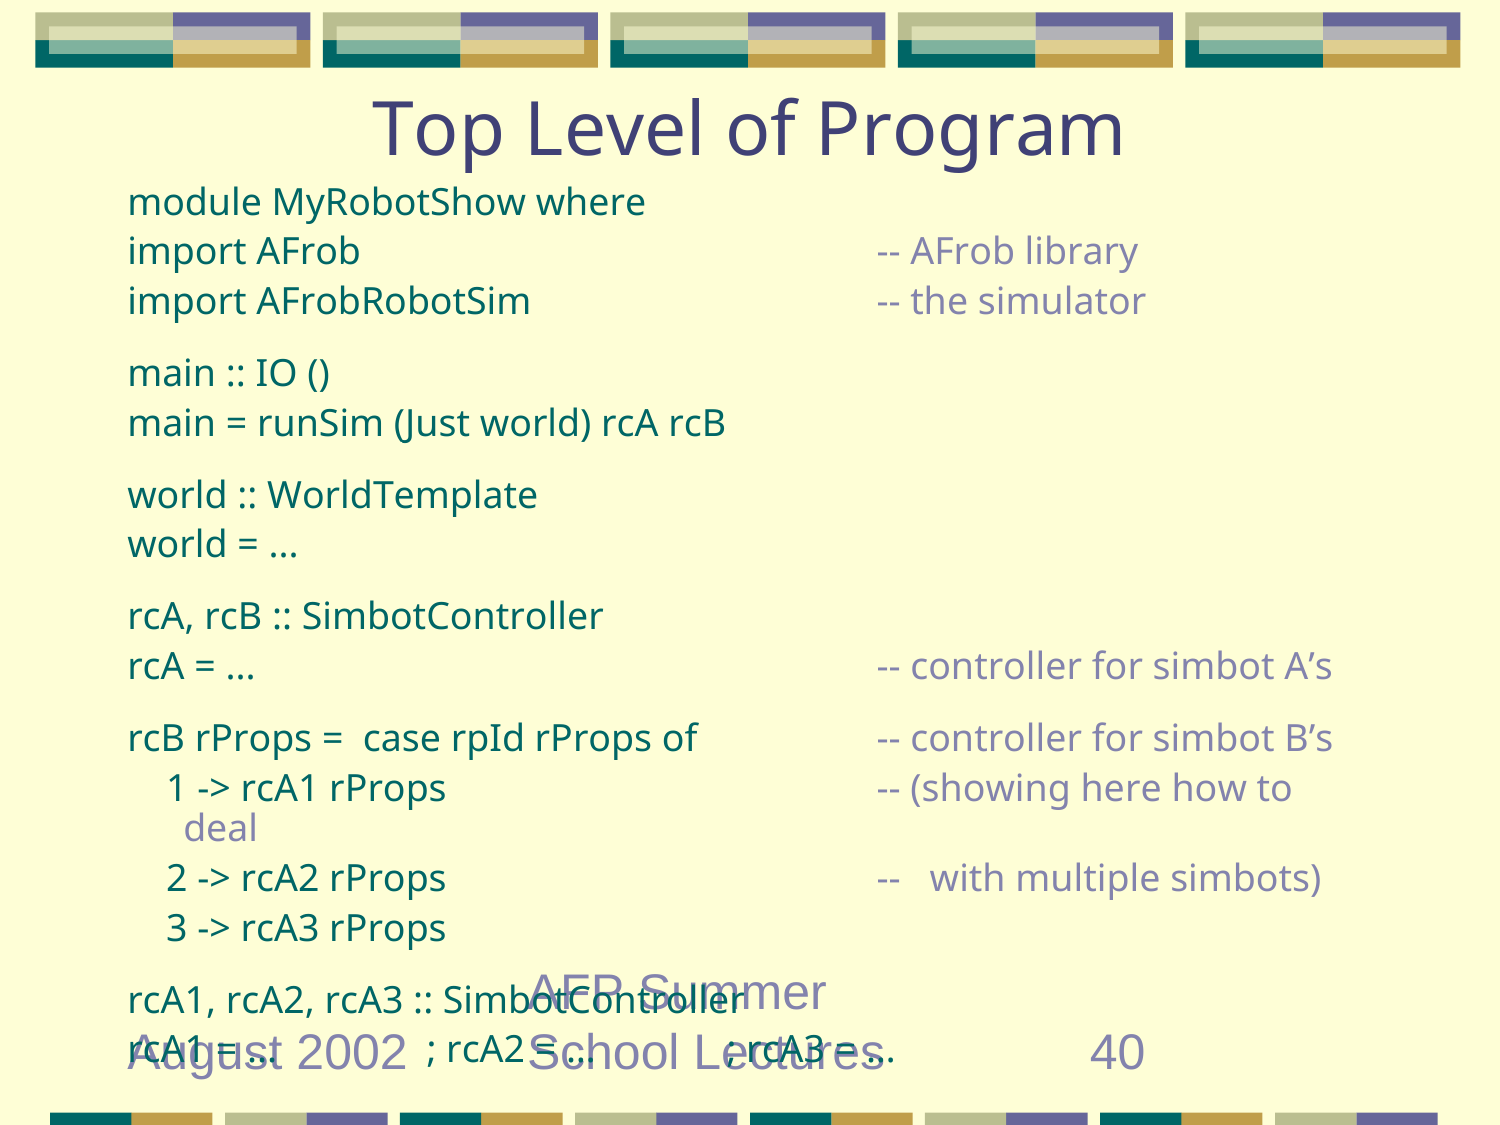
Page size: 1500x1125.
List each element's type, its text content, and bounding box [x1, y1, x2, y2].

list module MyRobotShow where import AFrob -- AFrob library import AFrobRobotSim -- the simulator main :: IO ()‏ main = runSim (Just world) rcA rcB world :: WorldTemplate world = ... rcA, rcB :: SimbotController rcA = ... -- controller for simbot A’s rcB rProps = case rpId rProps of -- controller for simbot B’s 1 -> rcA1 rProps -- (showing here how to deal 2 -> rcA2 rProps -- with multiple simbots)‏ 3 -> rcA3 rProps rcA1, rcA2, rcA3 :: SimbotController rcA1 = ... ; rcA2 = … ; rcA3 = … [112, 174, 1388, 1039]
title Top Level of Program [112, 72, 1388, 174]
